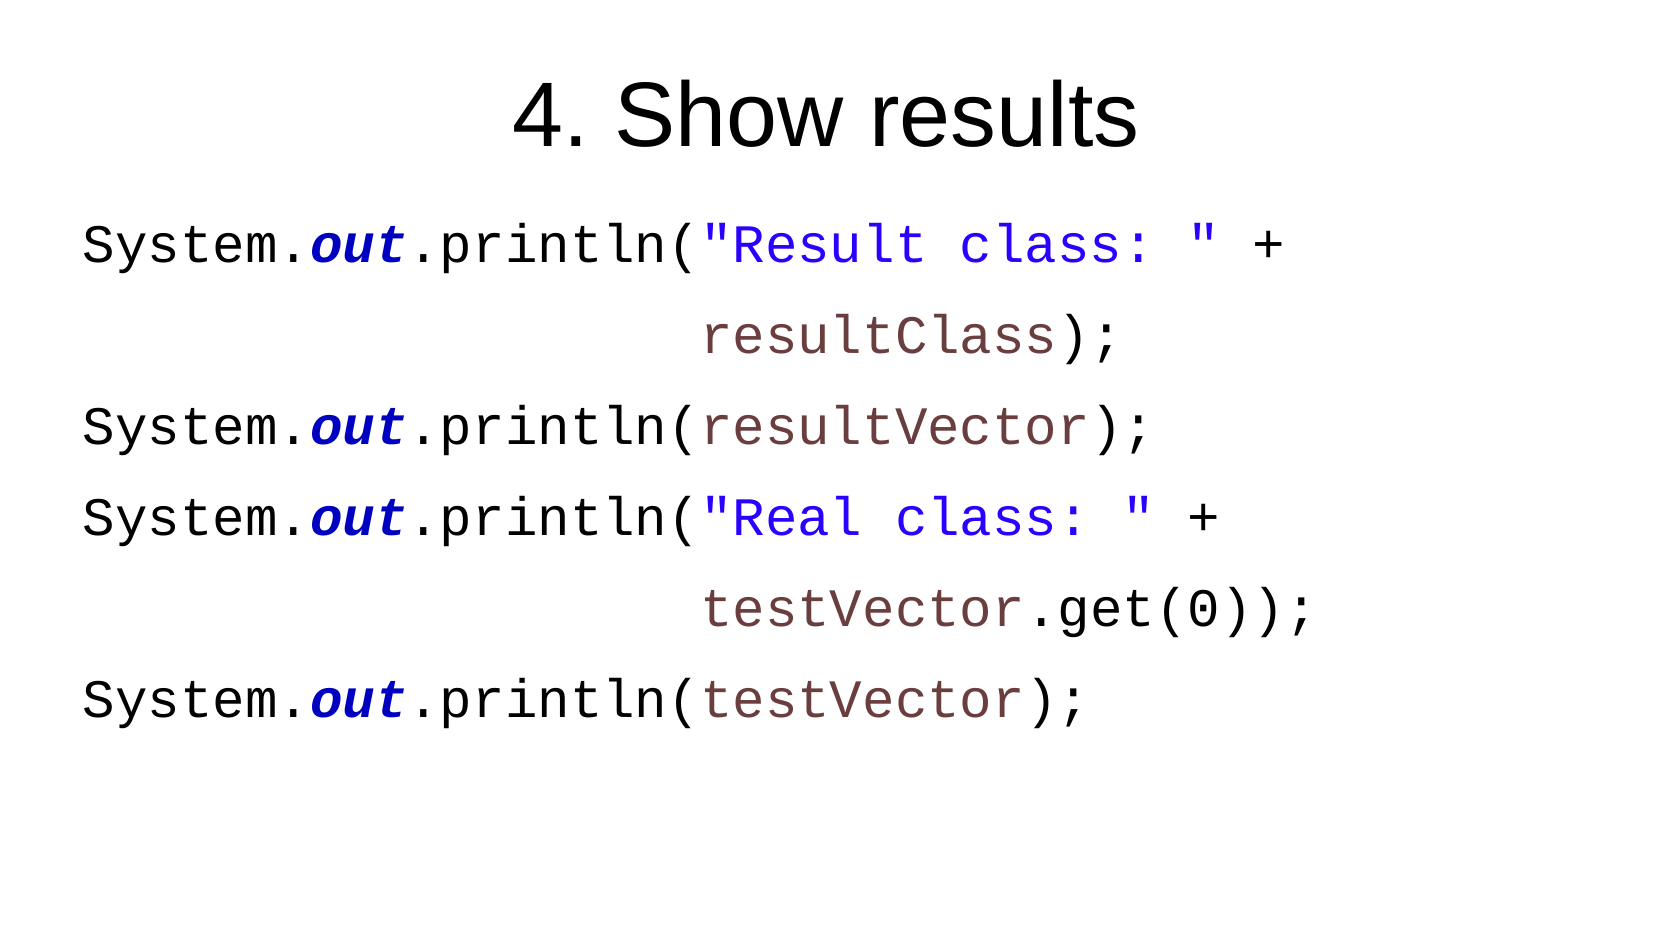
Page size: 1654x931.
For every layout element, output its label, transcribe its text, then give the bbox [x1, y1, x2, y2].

title 4. Show results [82, 37, 1571, 193]
list System.out.println("Result class: " + resultClass); System.out.println(resultVector); System.out.println("Real class: " + testVector.get(0)); System.out.println(testVector); [82, 217, 1571, 758]
